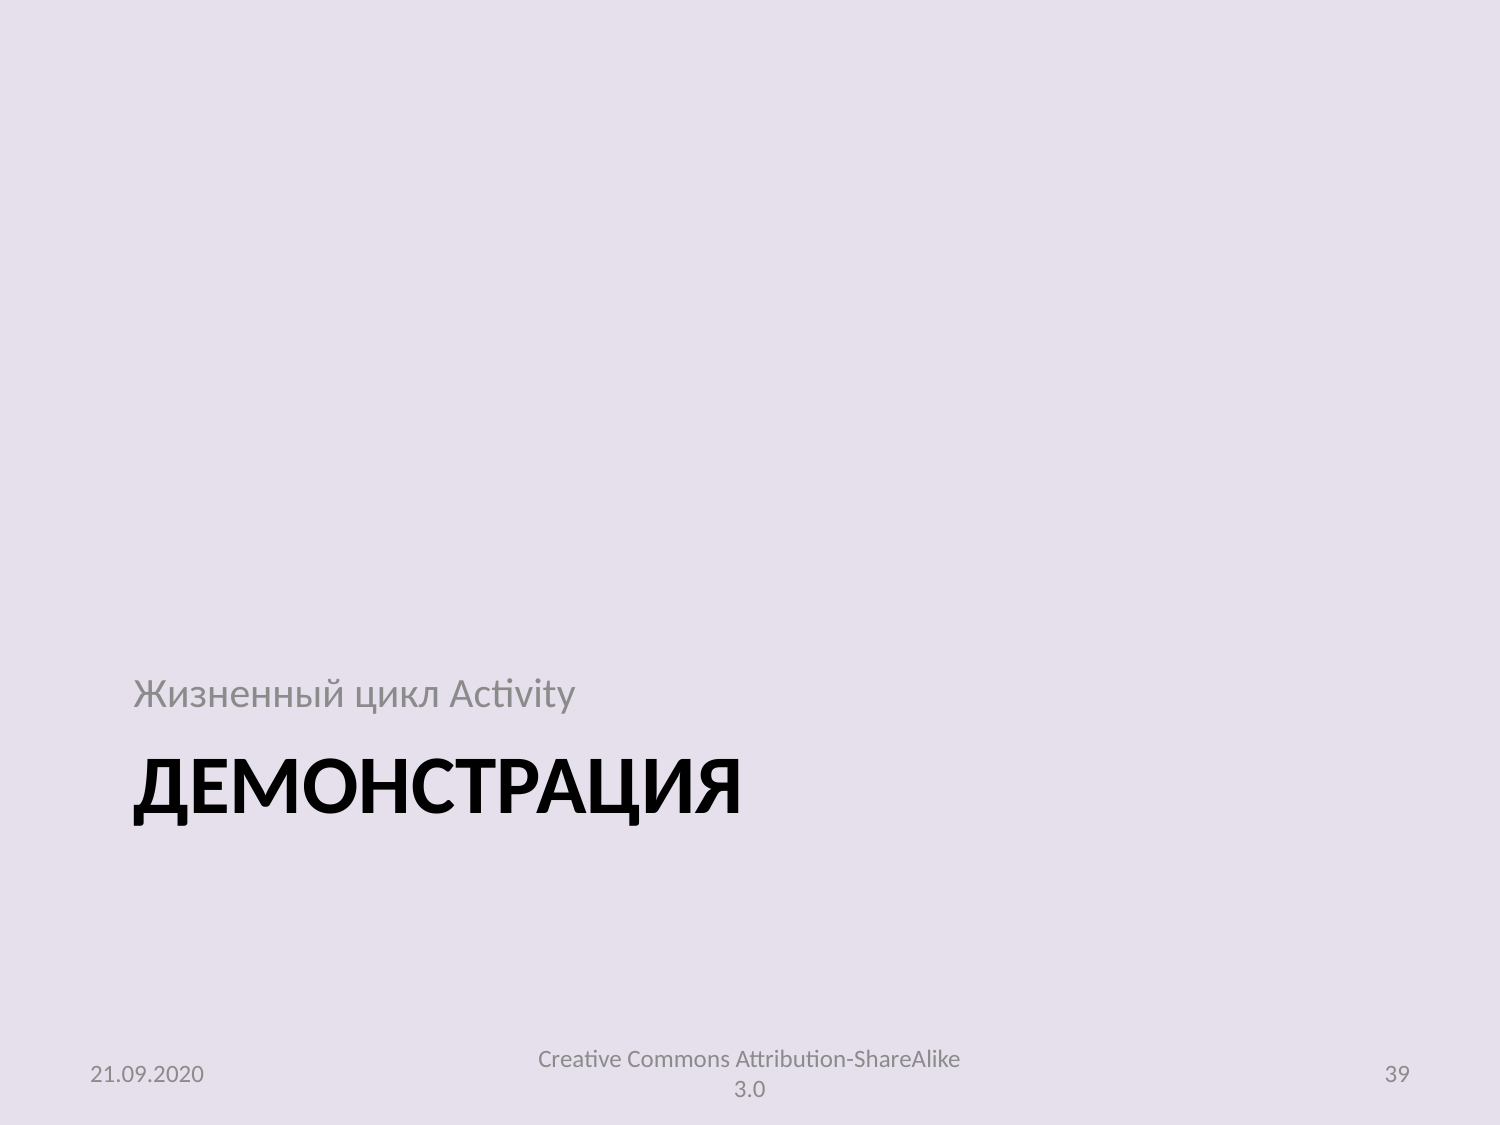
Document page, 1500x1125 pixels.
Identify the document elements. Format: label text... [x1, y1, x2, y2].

list Жизненный цикл Activity [118, 476, 1394, 723]
title Демонстрация [118, 723, 1394, 947]
